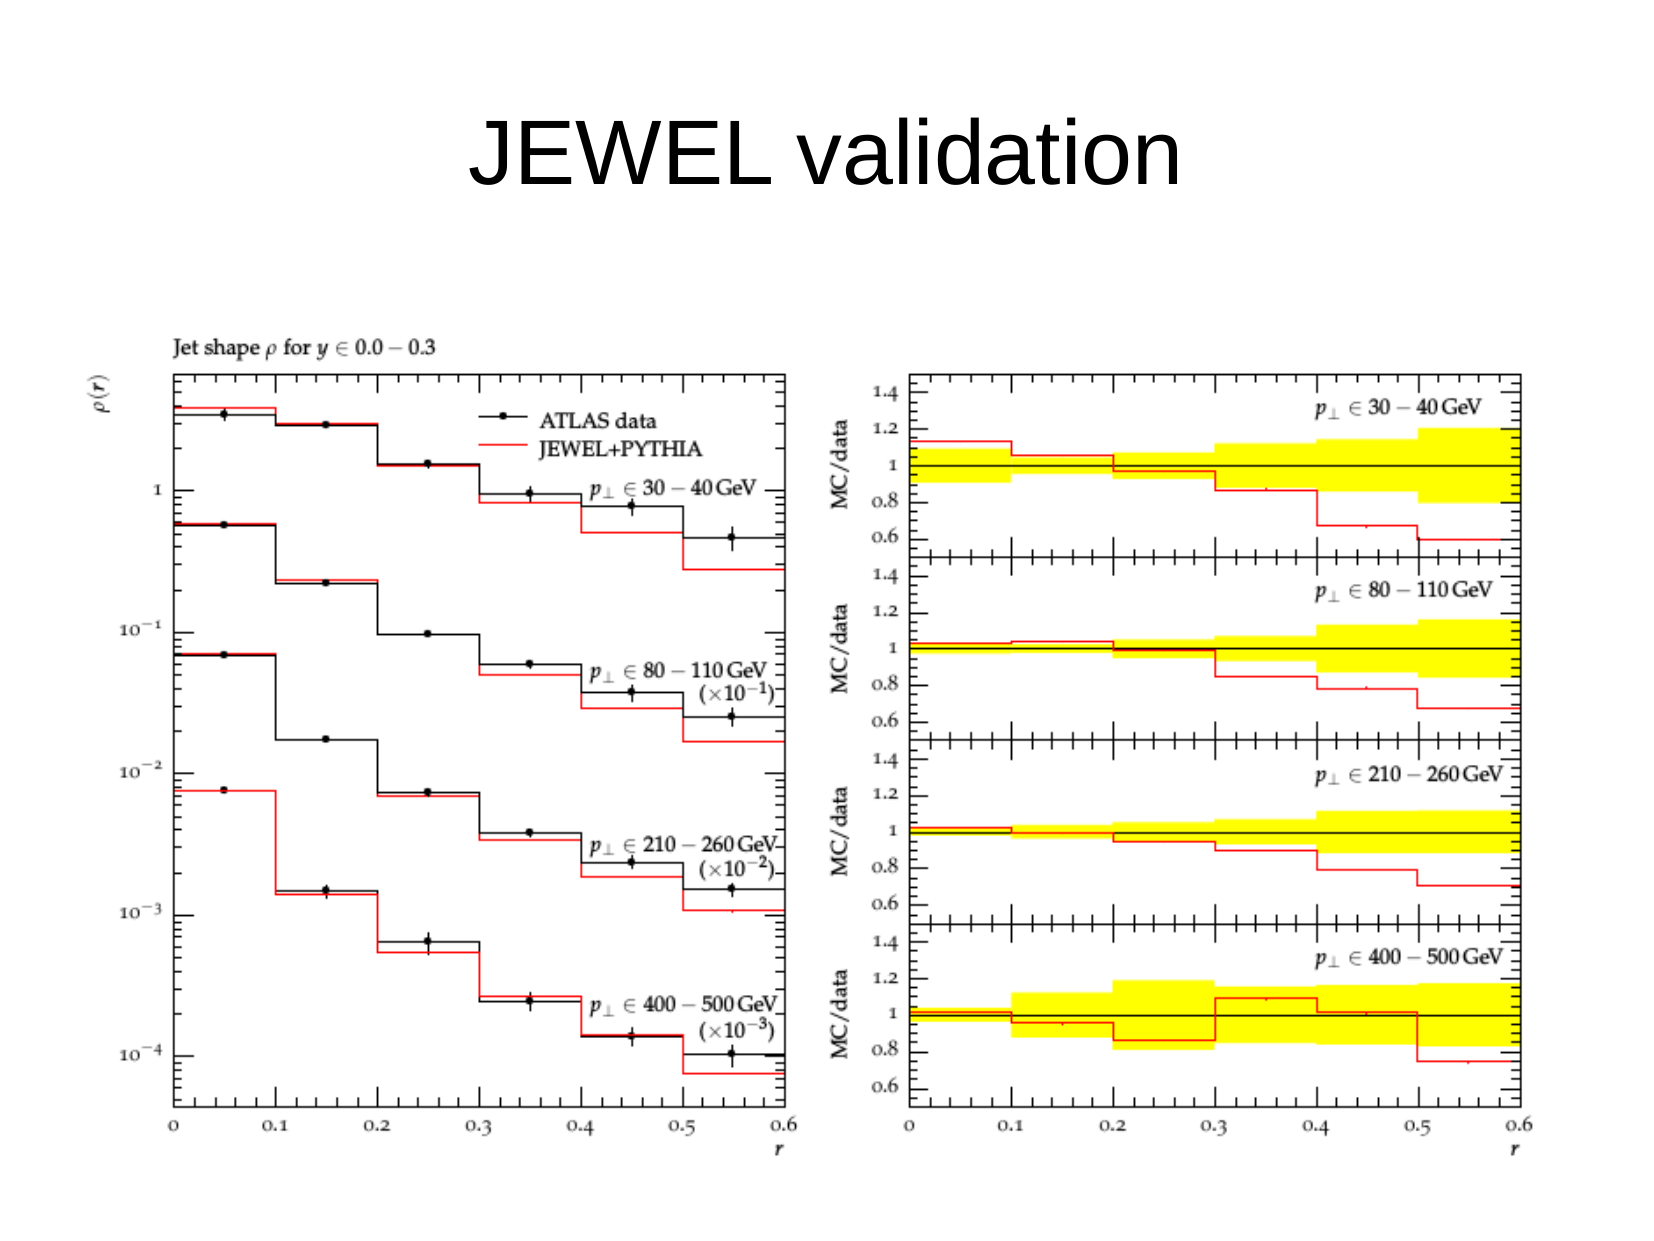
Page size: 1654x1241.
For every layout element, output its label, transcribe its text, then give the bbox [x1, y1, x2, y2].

picture [82, 295, 1580, 1175]
title JEWEL validation [82, 49, 1571, 257]
